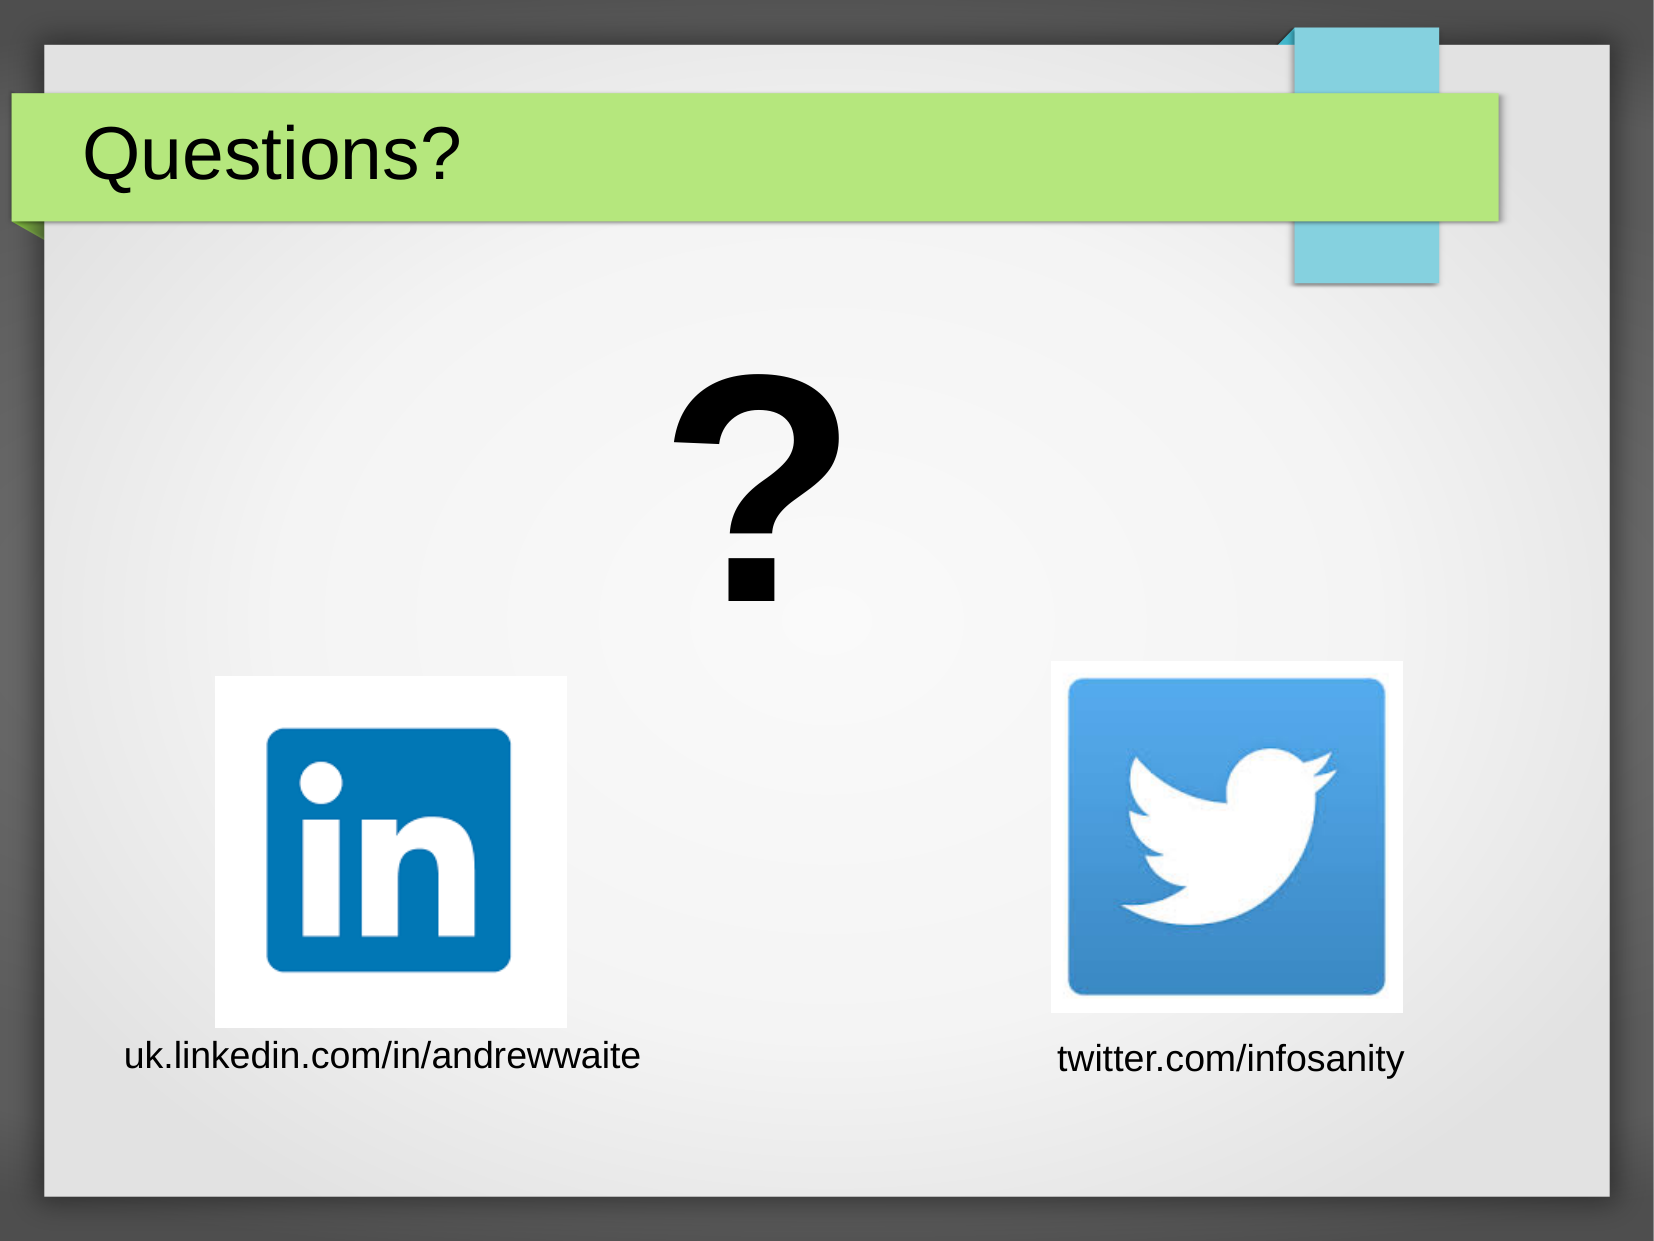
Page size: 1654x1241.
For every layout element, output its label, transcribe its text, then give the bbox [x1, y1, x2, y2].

list ? [590, 307, 922, 674]
text_box twitter.com/infosanity [1039, 1027, 1430, 1091]
title Questions? [82, 94, 1264, 213]
picture [0, 0, 1654, 1241]
text_box uk.linkedin.com/in/andrewwaite [106, 1023, 697, 1087]
